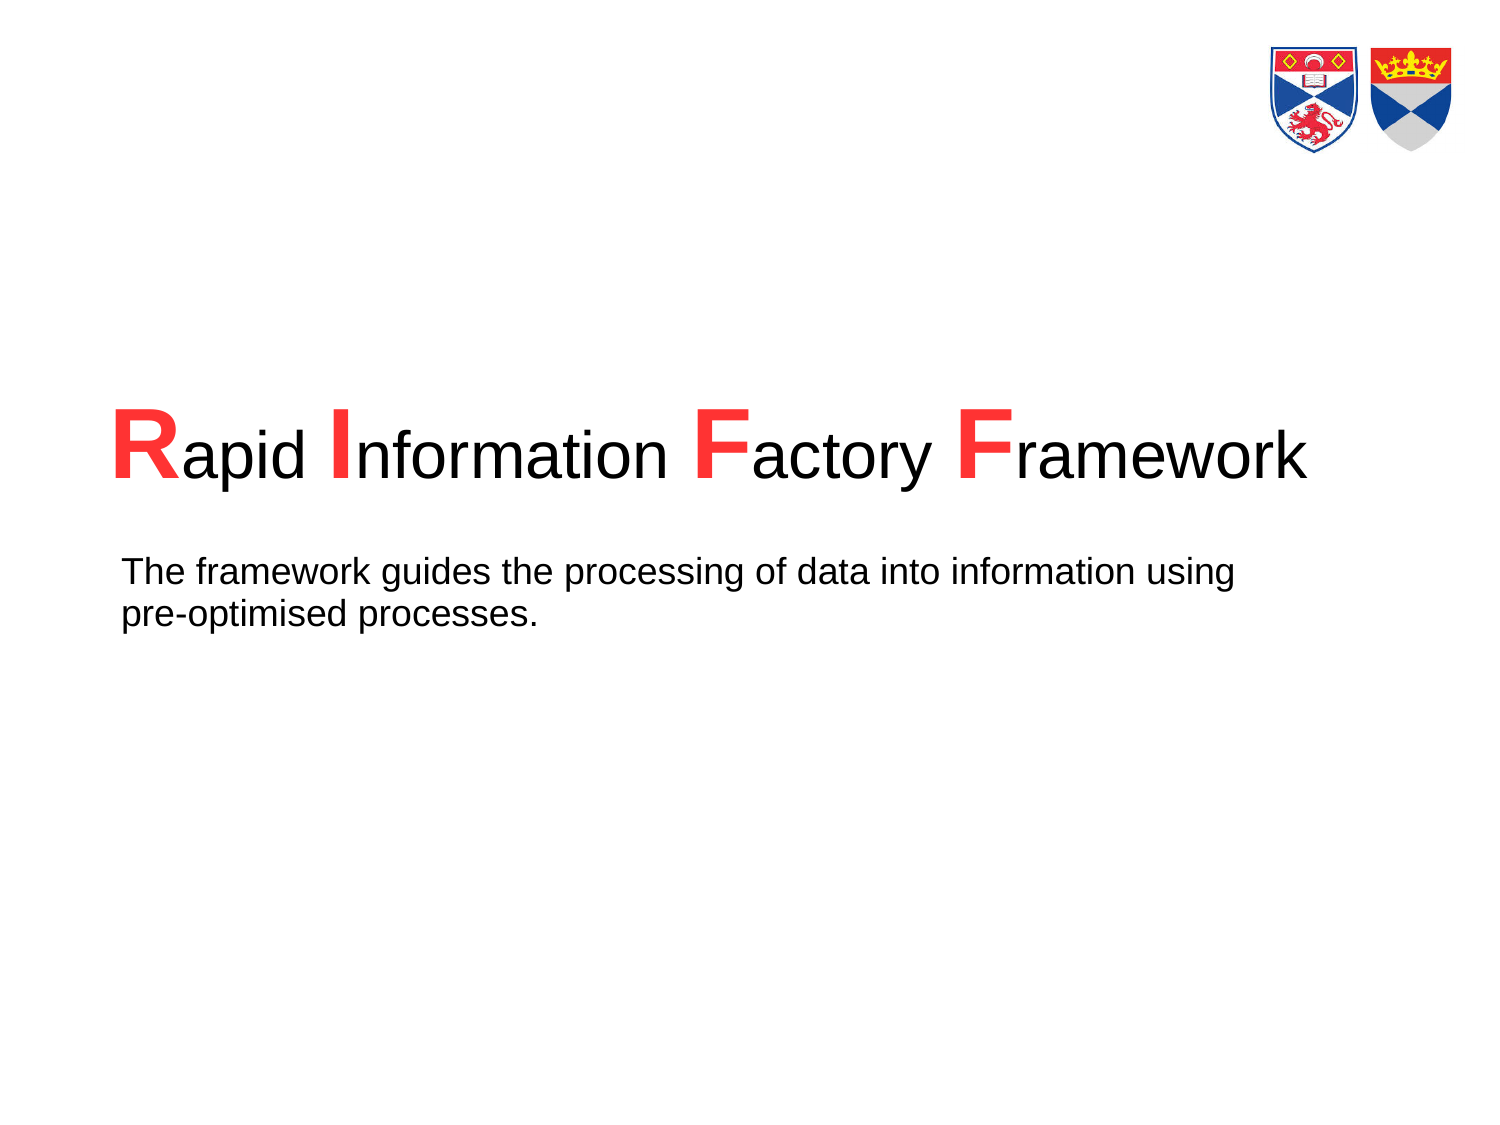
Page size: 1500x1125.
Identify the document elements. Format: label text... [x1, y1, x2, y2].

text_box Rapid Information Factory Framework [94, 381, 1406, 508]
picture [1268, 45, 1465, 154]
text_box The framework guides the processing of data into information using pre-optimised processes. [106, 543, 1312, 643]
